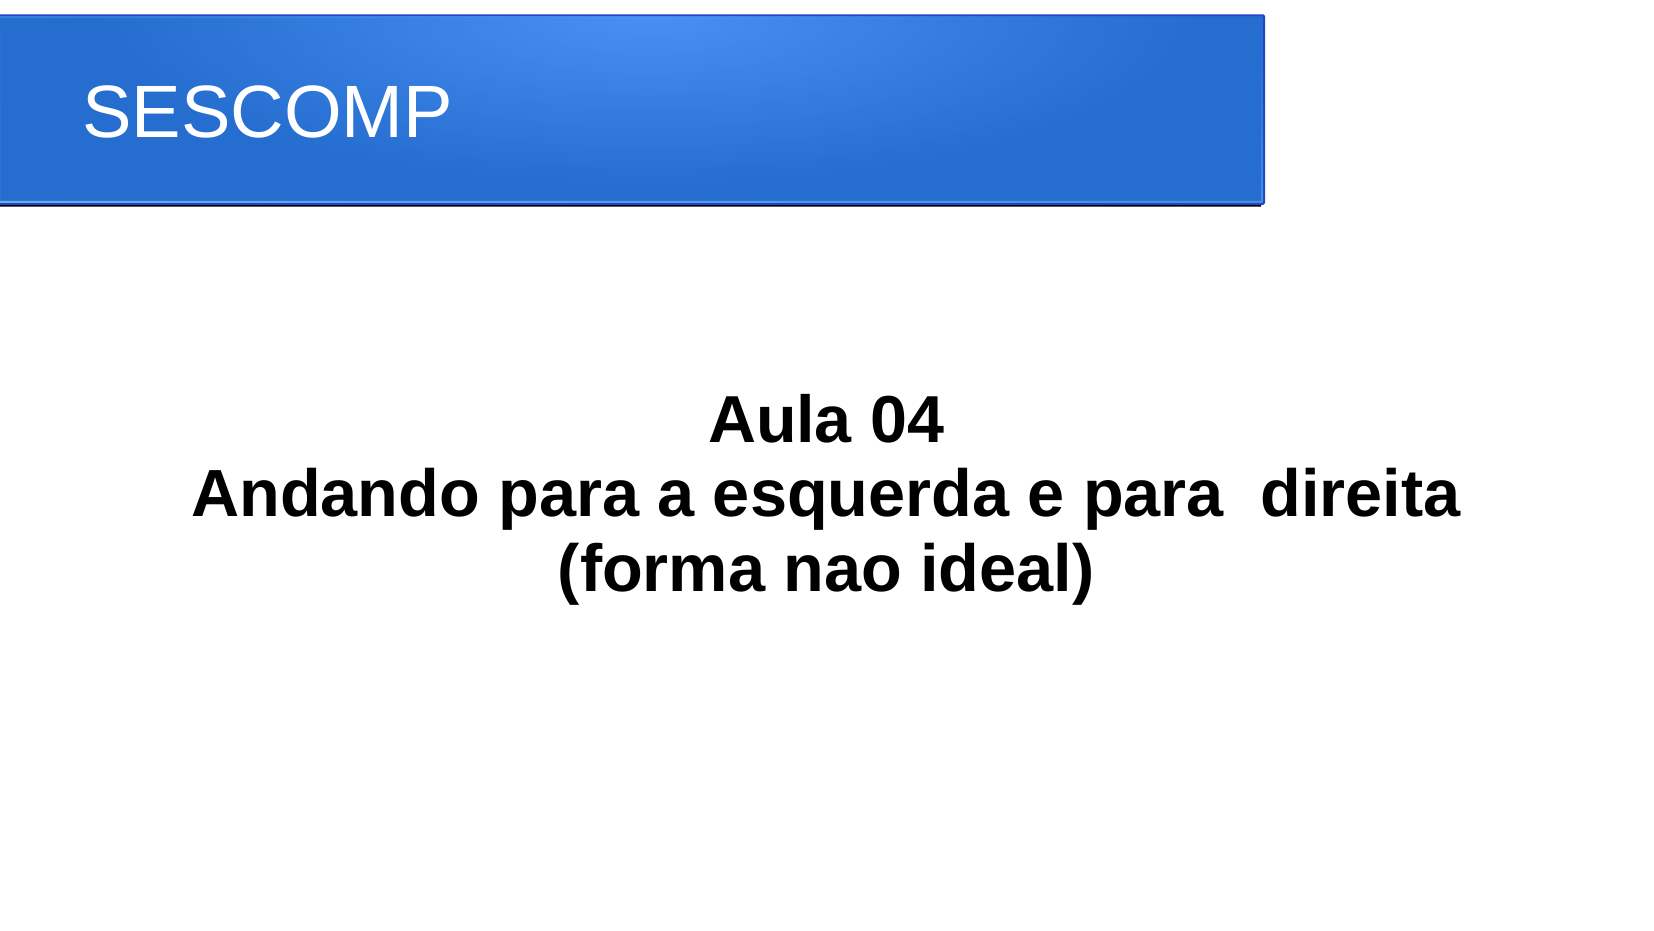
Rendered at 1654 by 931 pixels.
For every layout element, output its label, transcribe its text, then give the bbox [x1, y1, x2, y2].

title SESCOMP [82, 35, 1234, 189]
subtitle Aula 04 Andando para a esquerda e para direita (forma nao ideal) [82, 224, 1571, 764]
